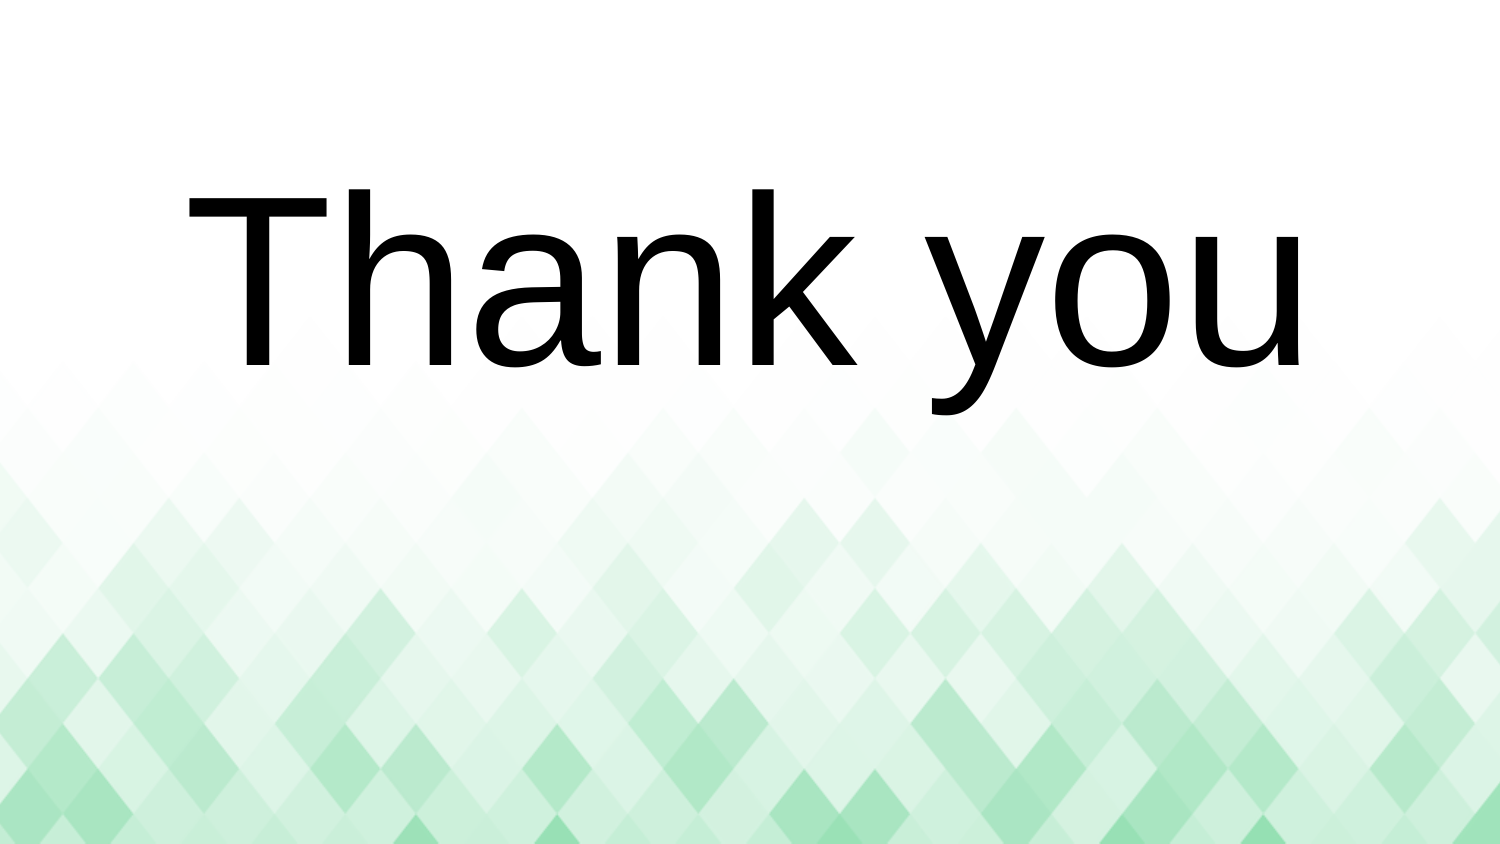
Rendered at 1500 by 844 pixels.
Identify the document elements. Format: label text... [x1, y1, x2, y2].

picture [0, 0, 1500, 844]
title Thank you [51, 106, 1449, 429]
